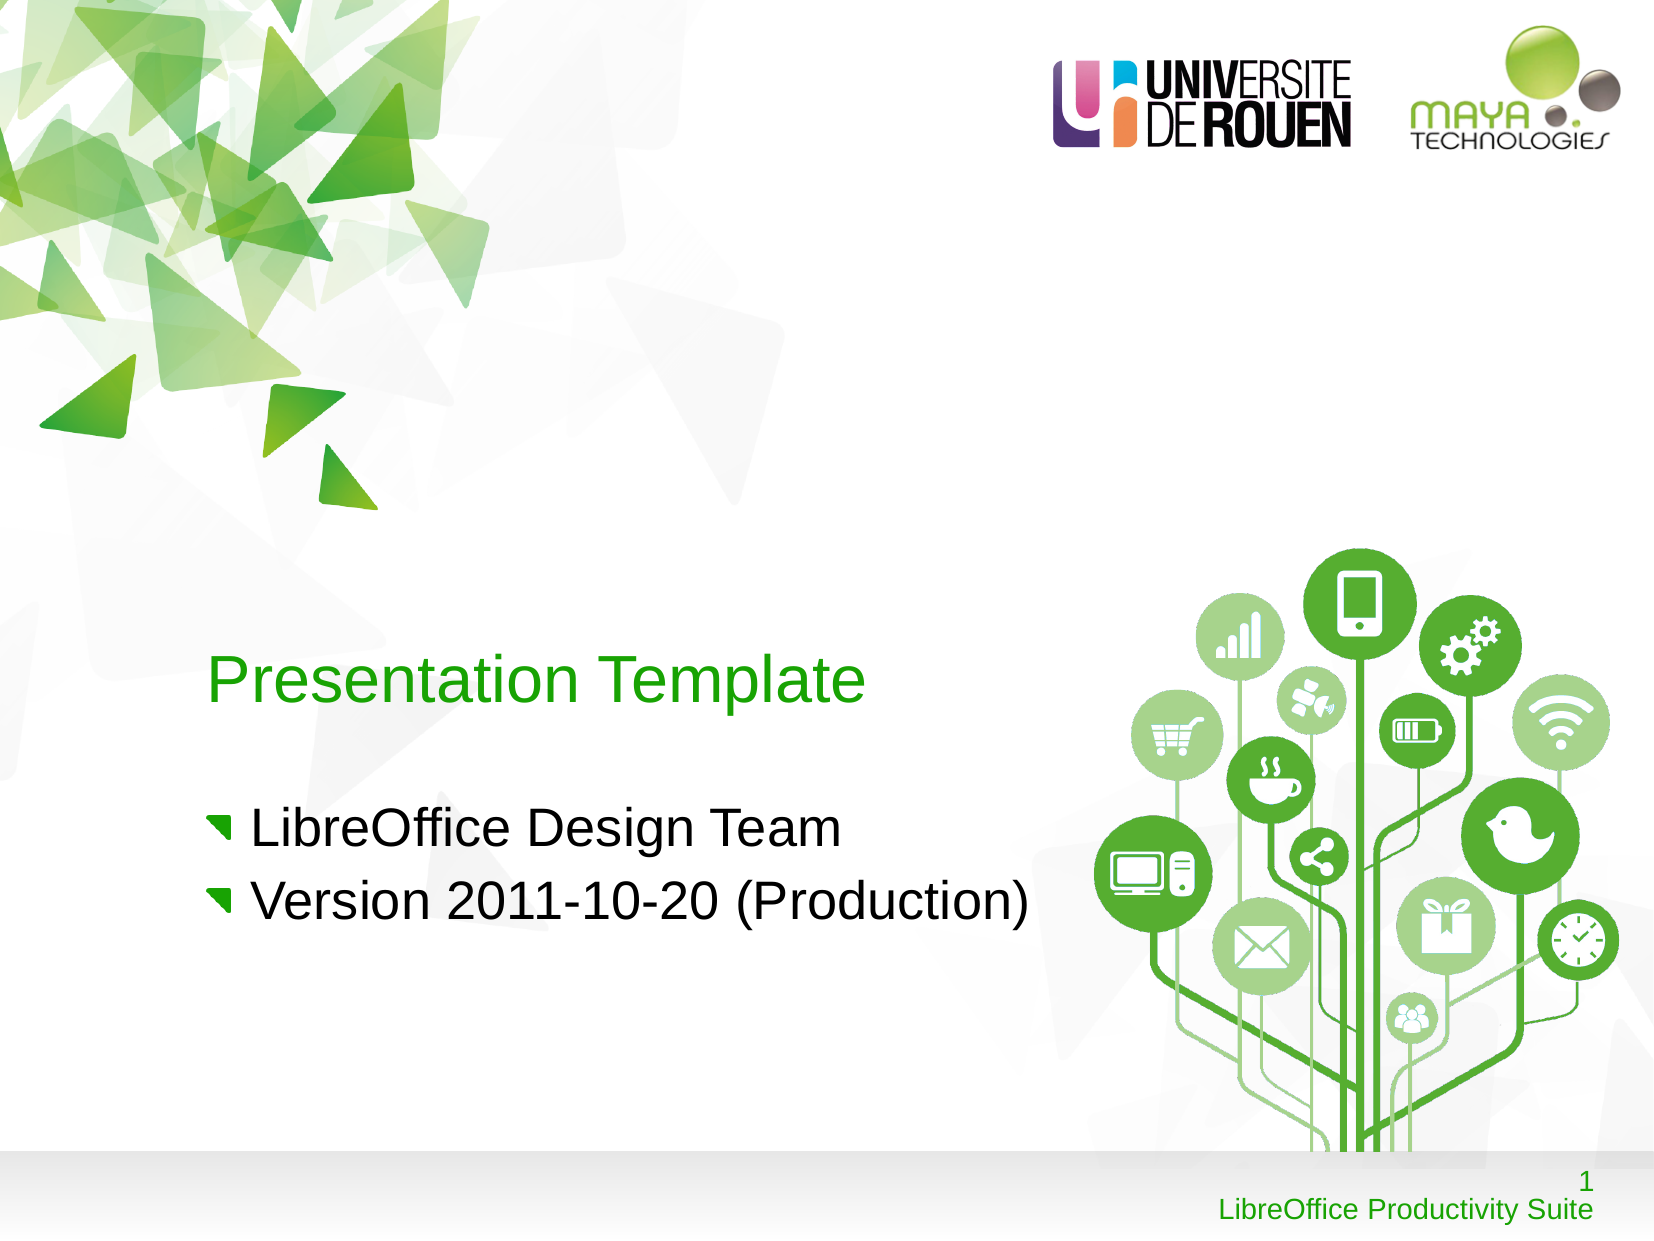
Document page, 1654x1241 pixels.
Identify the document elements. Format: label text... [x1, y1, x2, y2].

picture [0, 0, 798, 948]
picture [1410, 25, 1621, 151]
title Presentation Template [206, 590, 1092, 768]
picture [915, 546, 1654, 1169]
picture [1053, 59, 1351, 149]
list LibreOffice Design Team Version 2011-10-20 (Production) [206, 797, 1477, 1241]
